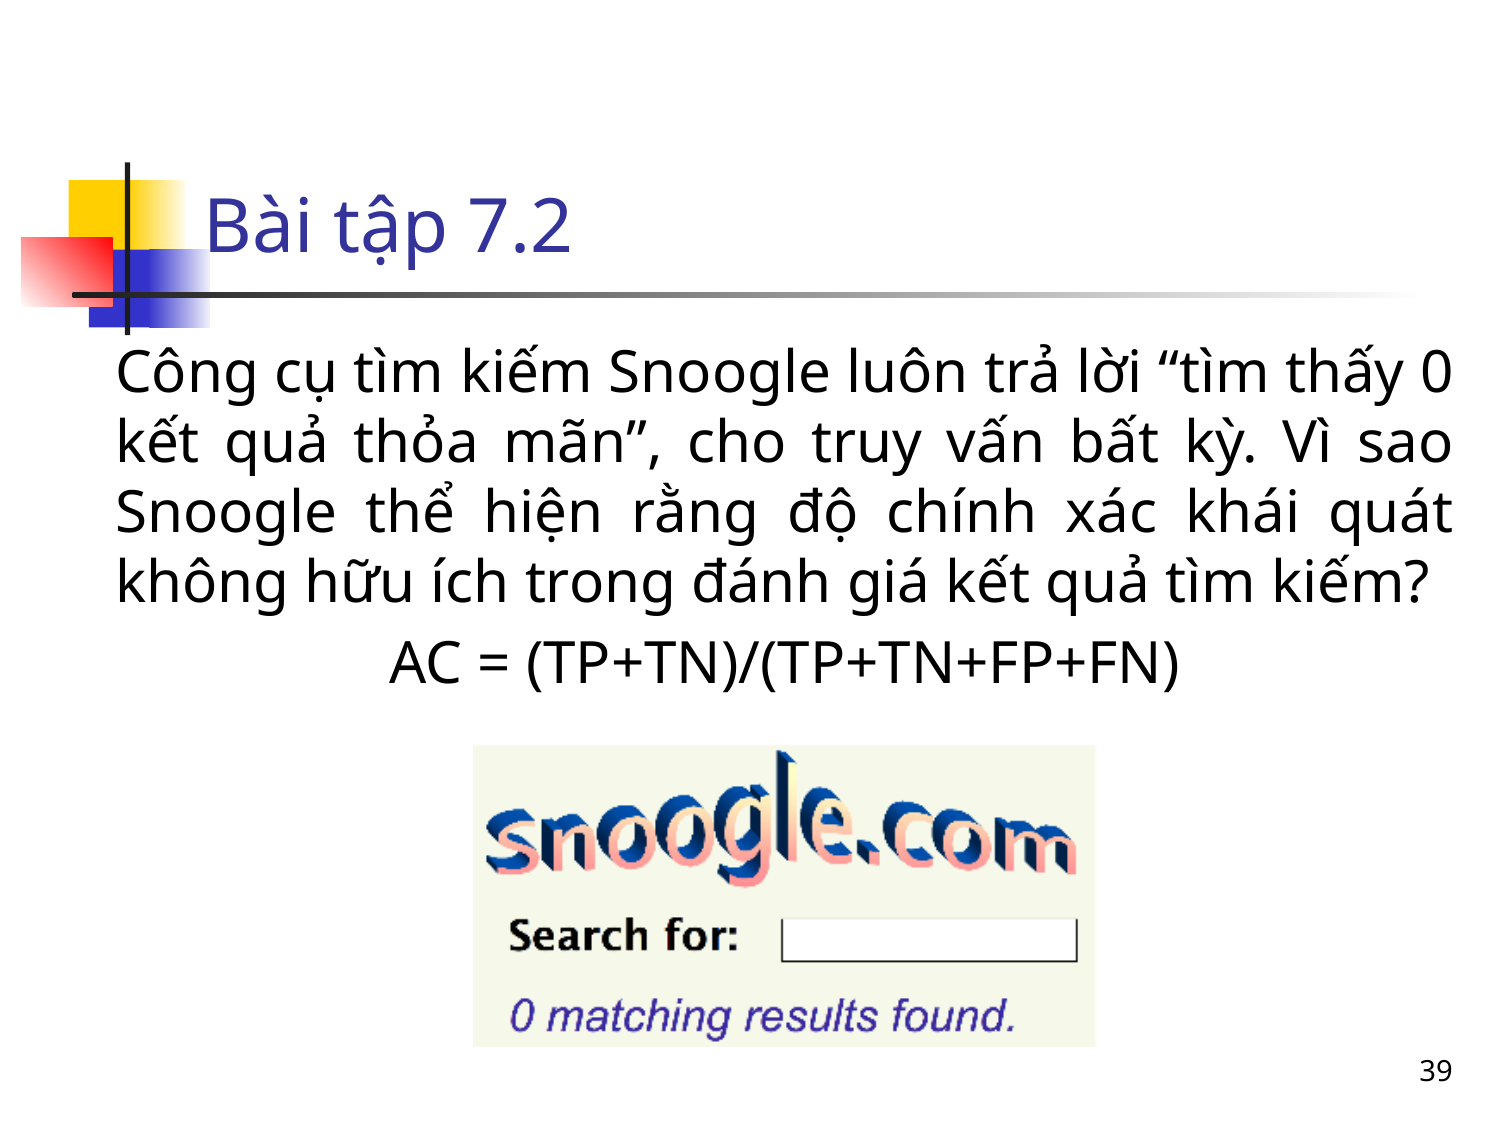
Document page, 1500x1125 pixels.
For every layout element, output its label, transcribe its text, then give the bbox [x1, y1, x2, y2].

slide_number <number> [1155, 1024, 1468, 1100]
title Bài tập 7.2 [188, 35, 1468, 275]
list Công cụ tìm kiếm Snoogle luôn trả lời “tìm thấy 0 kết quả thỏa mãn”, cho truy vấn bất kỳ. Vì sao Snoogle thể hiện rằng độ chính xác khái quát không hữu ích trong đánh giá kết quả tìm kiếm? AC = (TP+TN)/(TP+TN+FP+FN) [100, 326, 1469, 743]
picture [473, 742, 1097, 1047]
